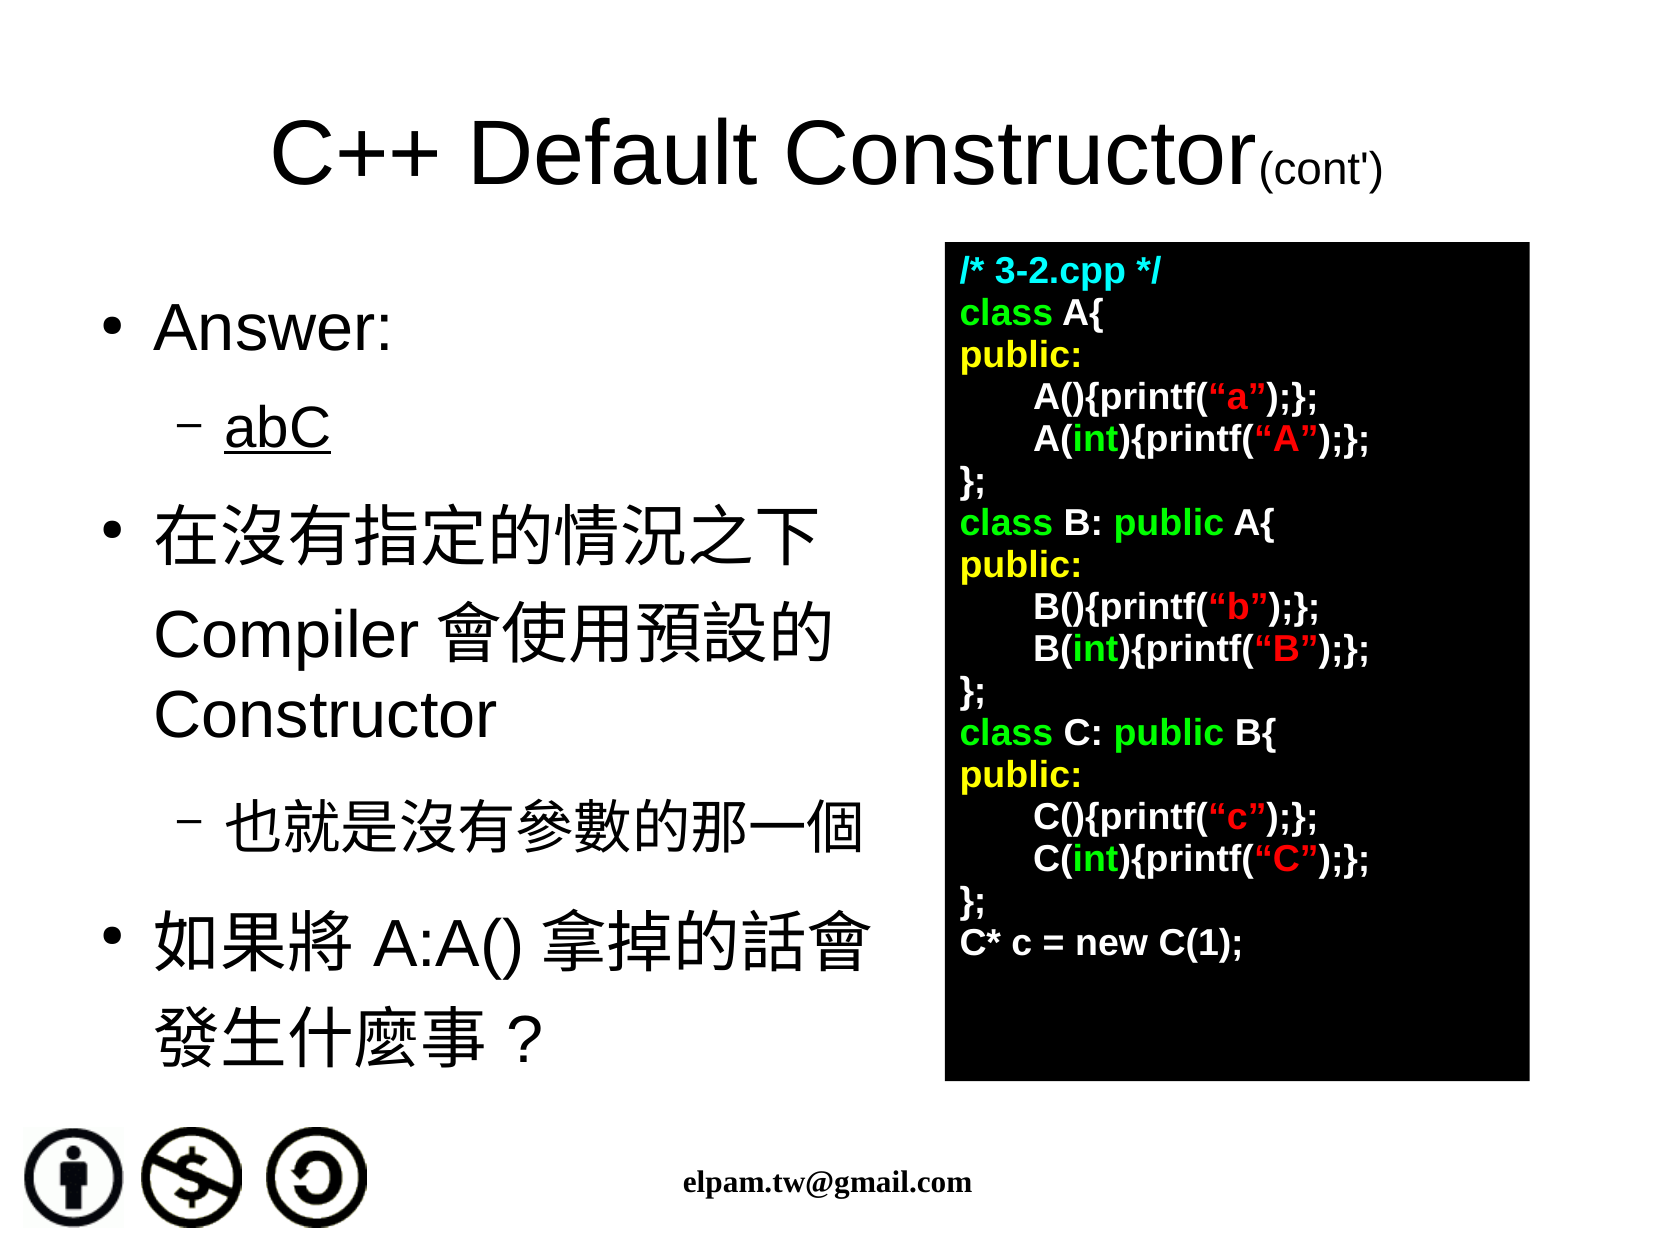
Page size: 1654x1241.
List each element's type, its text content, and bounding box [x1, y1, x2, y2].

text_box /* 3-2.cpp */ class A{ public: A(){printf(“a”);}; A(int){printf(“A”);}; }; class B: public A{ public: B(){printf(“b”);}; B(int){printf(“B”);}; }; class C: public B{ public: C(){printf(“c”);}; C(int){printf(“C”);}; }; C* c = new C(1); [944, 242, 1530, 1082]
picture [266, 1127, 367, 1228]
title C++ Default Constructor(cont') [82, 56, 1571, 250]
list Answer: abC 在沒有指定的情況之下Compiler會使用預設的Constructor 也就是沒有參數的那一個 如果將A:A()拿掉的話會發生什麼事? [82, 290, 916, 1094]
picture [23, 1127, 124, 1228]
picture [141, 1127, 242, 1228]
